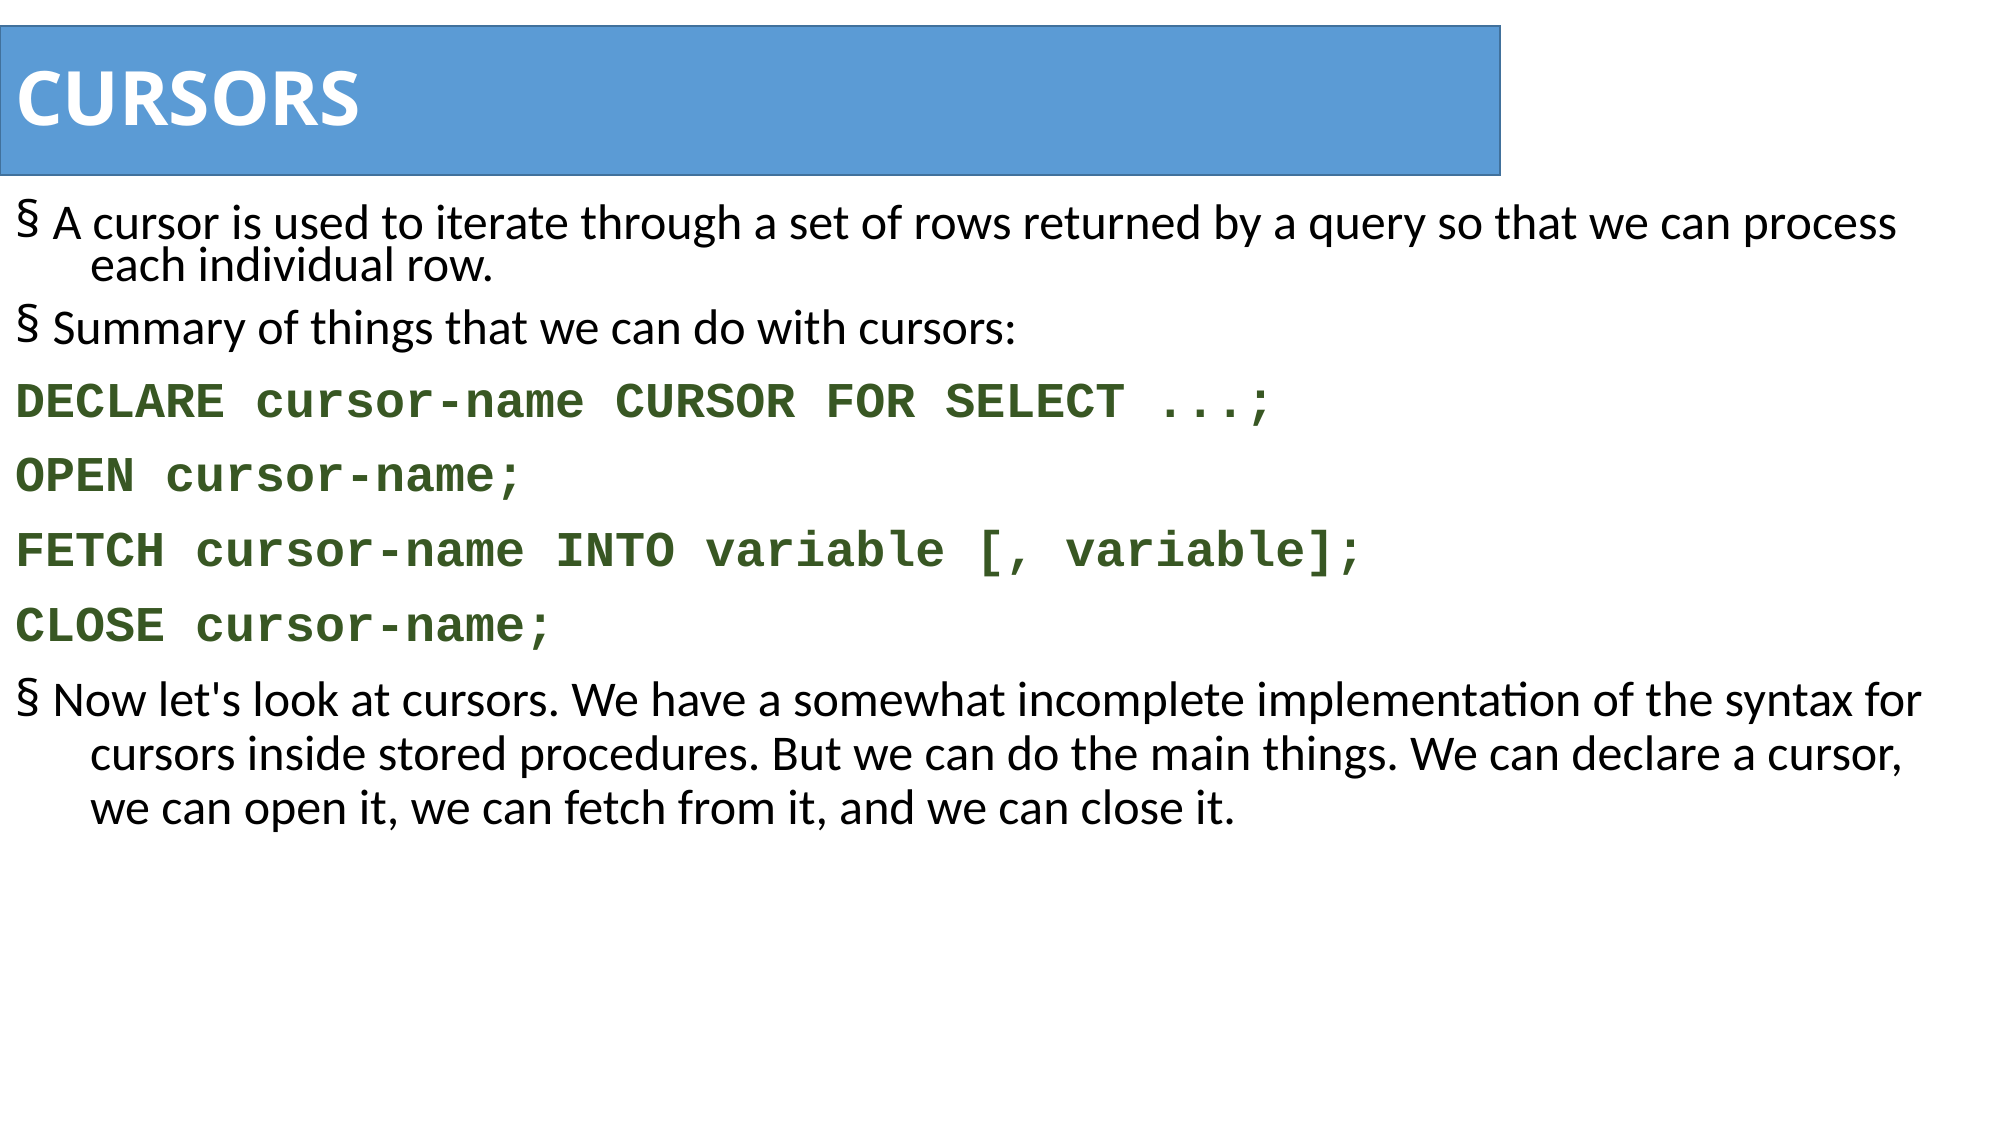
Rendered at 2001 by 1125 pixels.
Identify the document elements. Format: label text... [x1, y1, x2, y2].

title CURSORS [0, 26, 1501, 176]
subtitle A cursor is used to iterate through a set of rows returned by a query so that we can process each individual row. Summary of things that we can do with cursors: DECLARE cursor-name CURSOR FOR SELECT ...; OPEN cursor-name; FETCH cursor-name INTO variable [, variable]; CLOSE cursor-name; Now let's look at cursors. We have a somewhat incomplete implementation of the syntax for cursors inside stored procedures. But we can do the main things. We can declare a cursor, we can open it, we can fetch from it, and we can close it. [0, 198, 1942, 1051]
